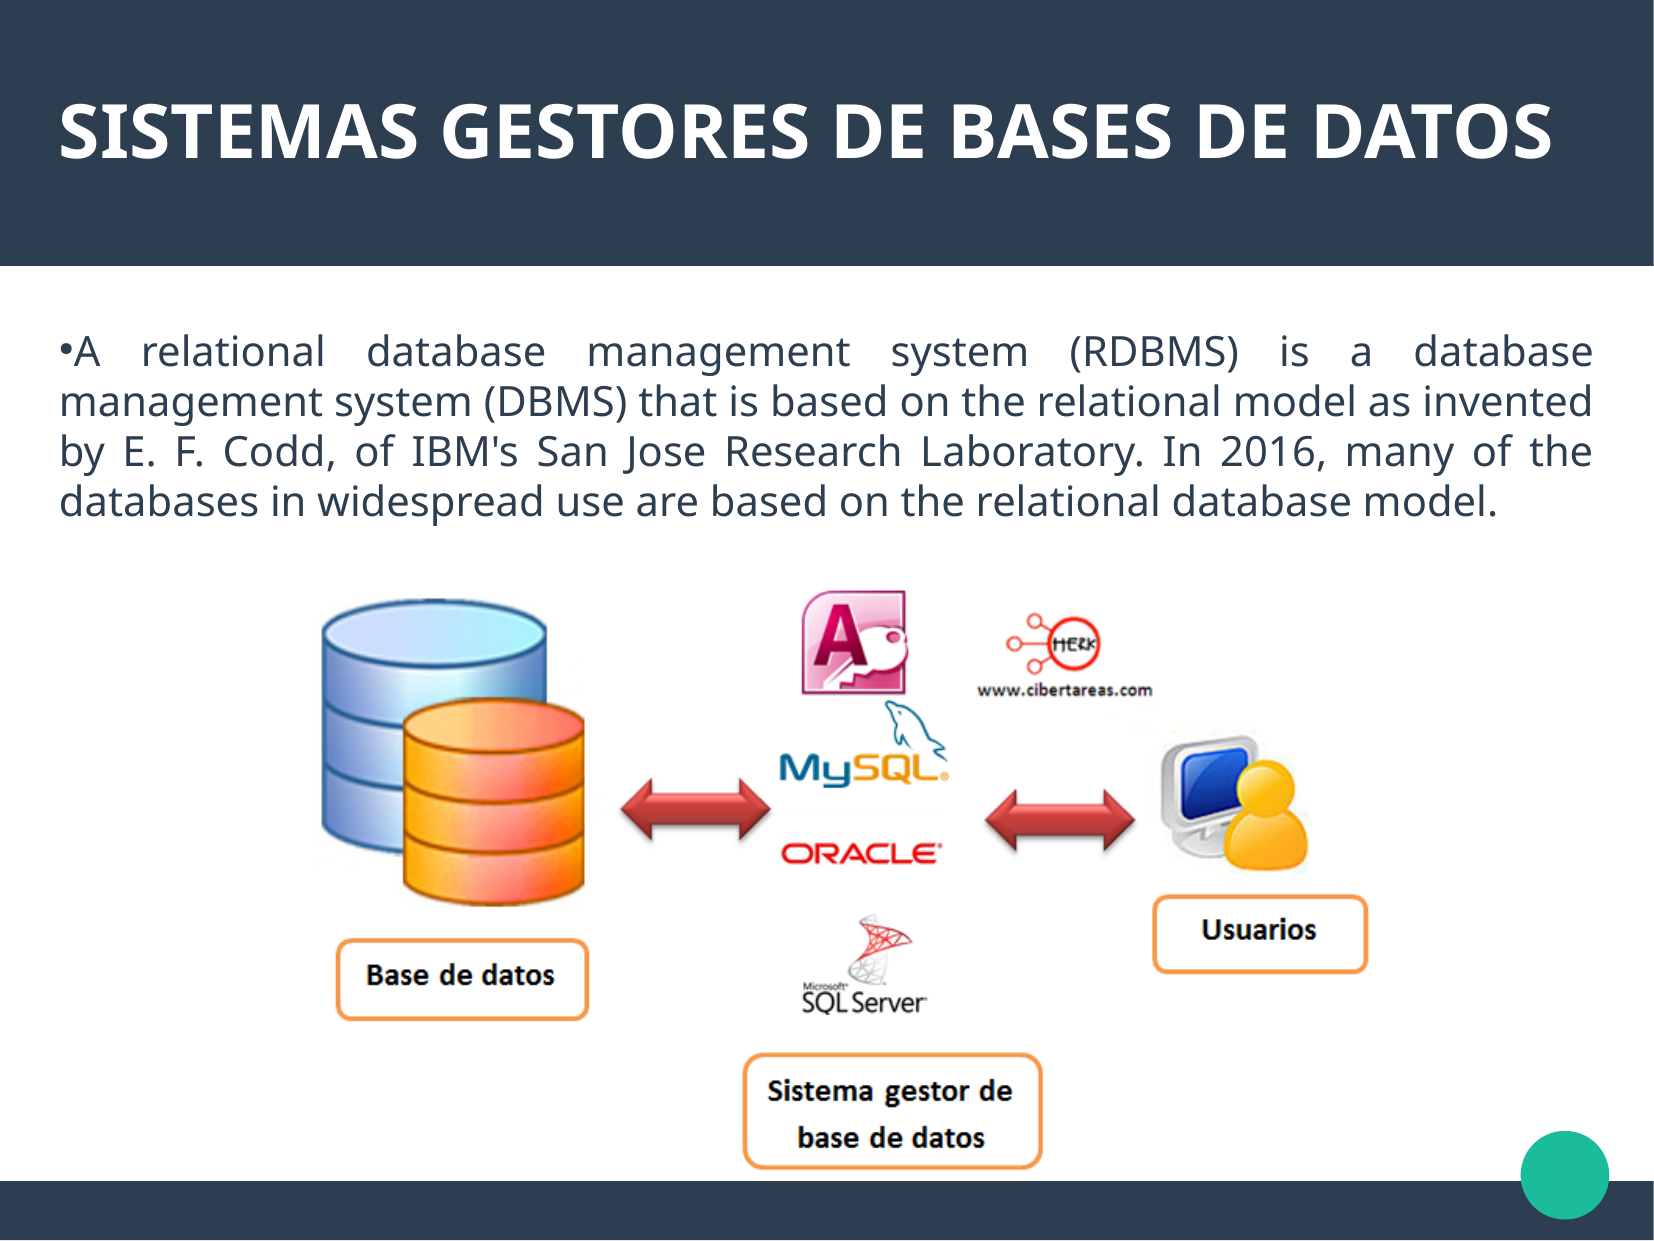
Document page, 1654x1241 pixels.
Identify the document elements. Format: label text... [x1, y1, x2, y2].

list A relational database management system (RDBMS) is a database management system (DBMS) that is based on the relational model as invented by E. F. Codd, of IBM's San Jose Research Laboratory. In 2016, many of the databases in widespread use are based on the relational database model. [59, 324, 1595, 1152]
title SISTEMAS GESTORES DE BASES DE DATOS [59, 40, 1595, 216]
picture [311, 570, 1381, 1181]
